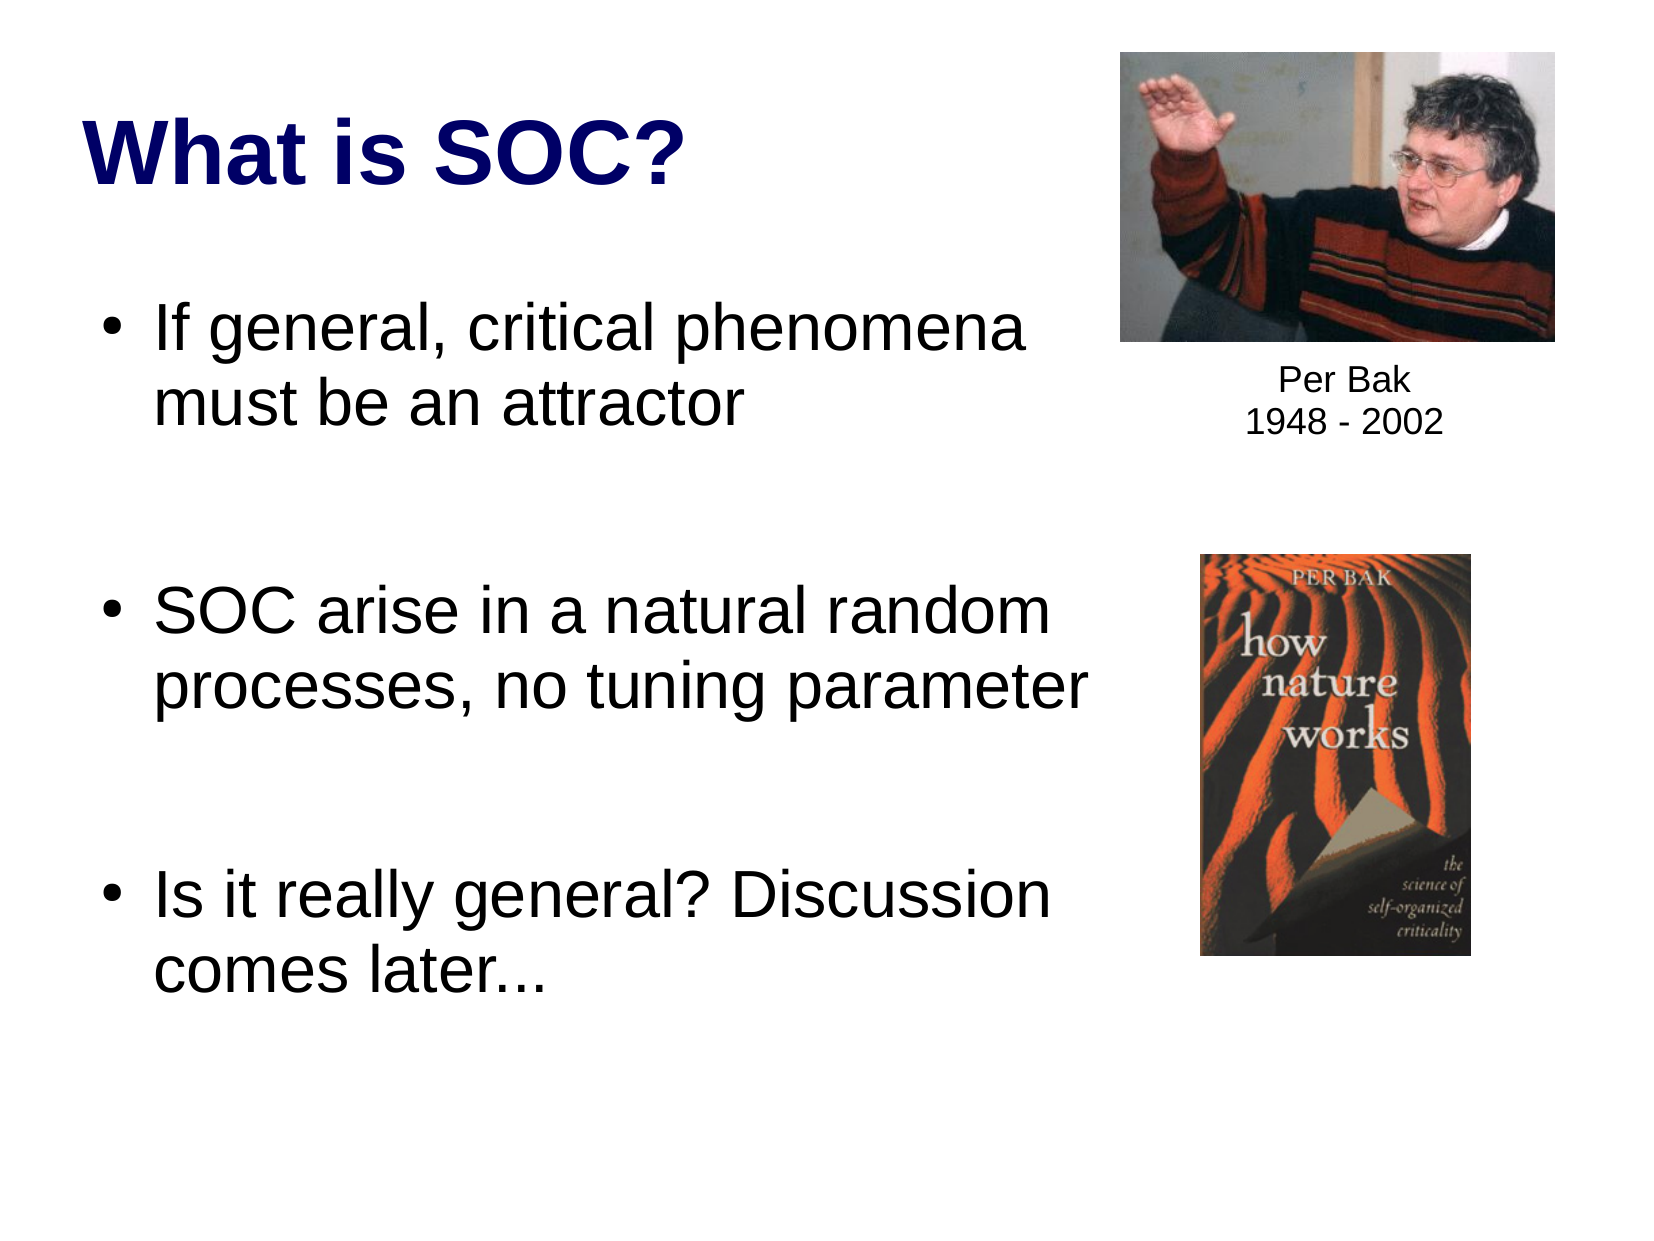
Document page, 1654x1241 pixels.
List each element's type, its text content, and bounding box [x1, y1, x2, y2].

picture [1120, 52, 1555, 342]
list If general, critical phenomena must be an attractor SOC arise in a natural random processes, no tuning parameter Is it really general? Discussion comes later... [82, 290, 1141, 1010]
picture [1200, 554, 1471, 956]
title What is SOC? [82, 49, 1571, 257]
text_box Per Bak 1948 - 2002 [1230, 351, 1460, 451]
